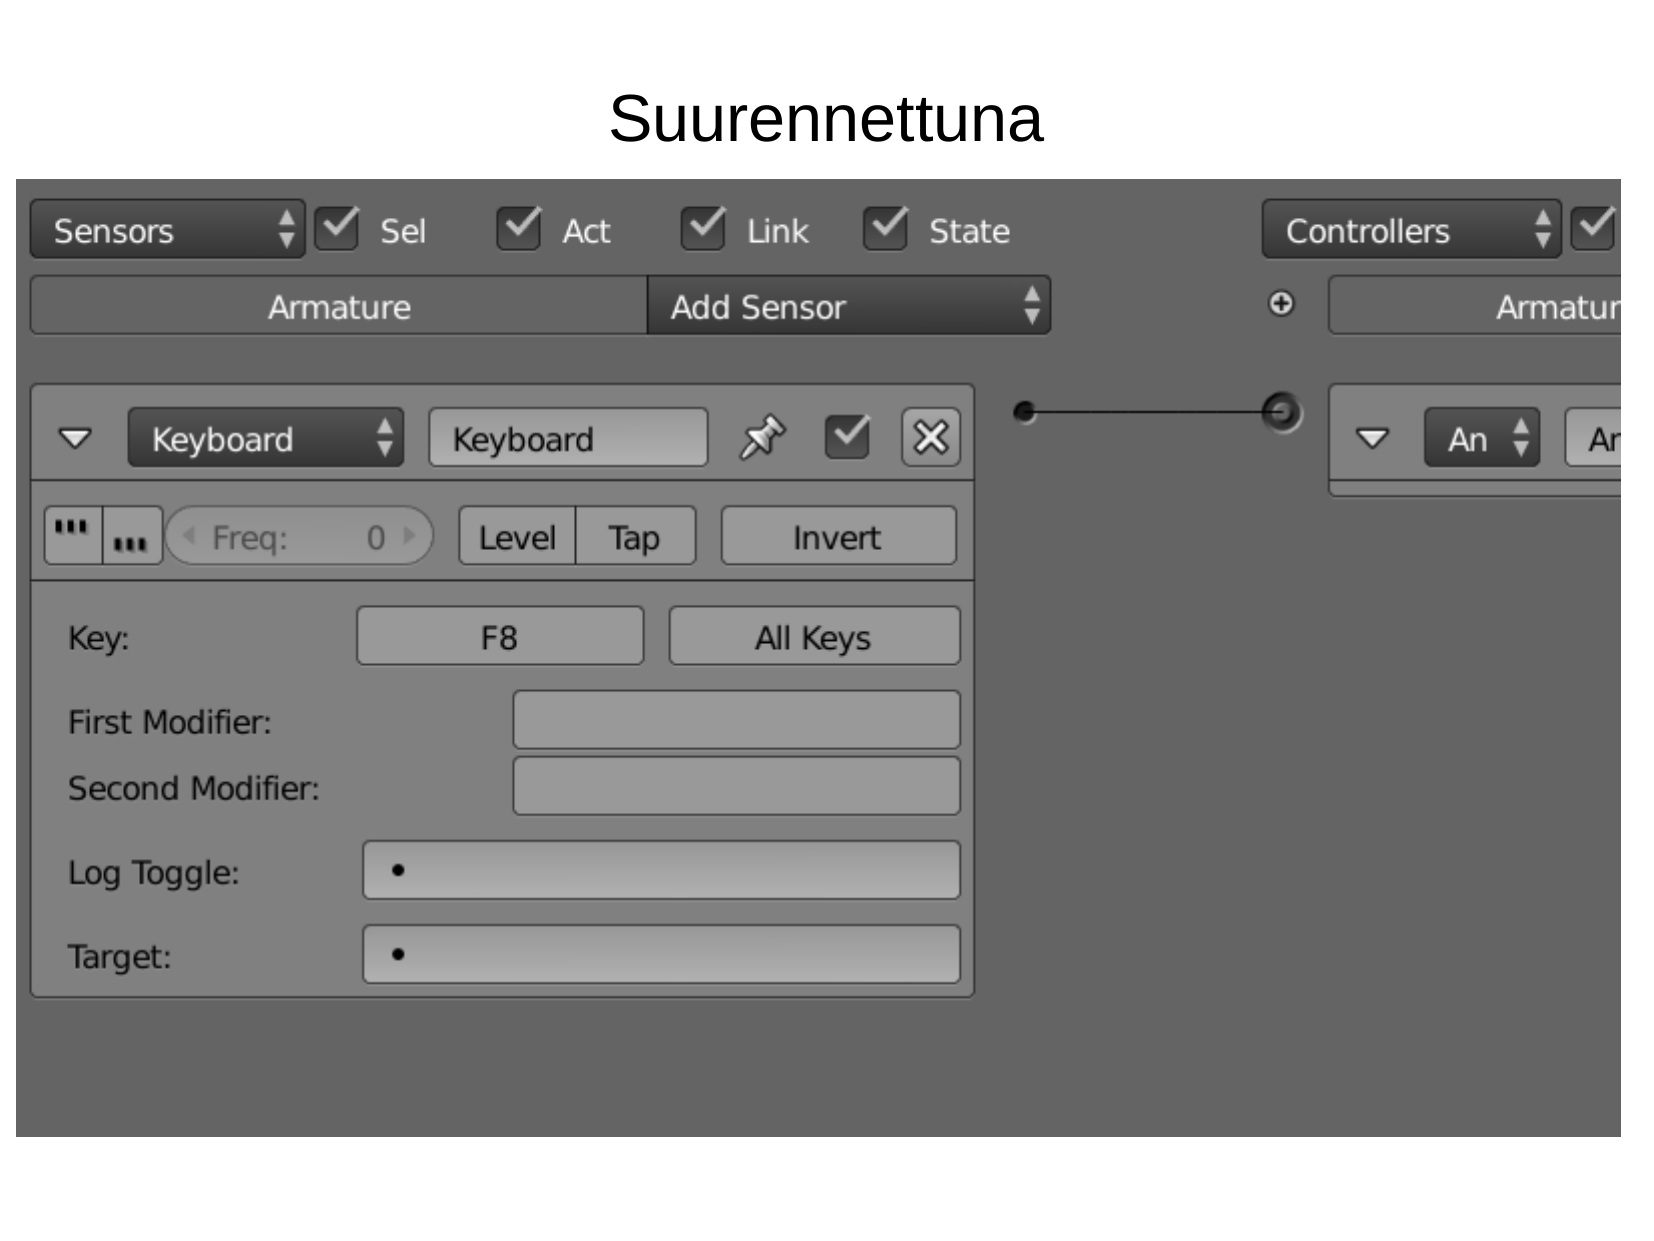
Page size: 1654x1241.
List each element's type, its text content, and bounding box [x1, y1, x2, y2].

subtitle Suurennettuna [82, 49, 1571, 179]
picture [16, 179, 1621, 1137]
